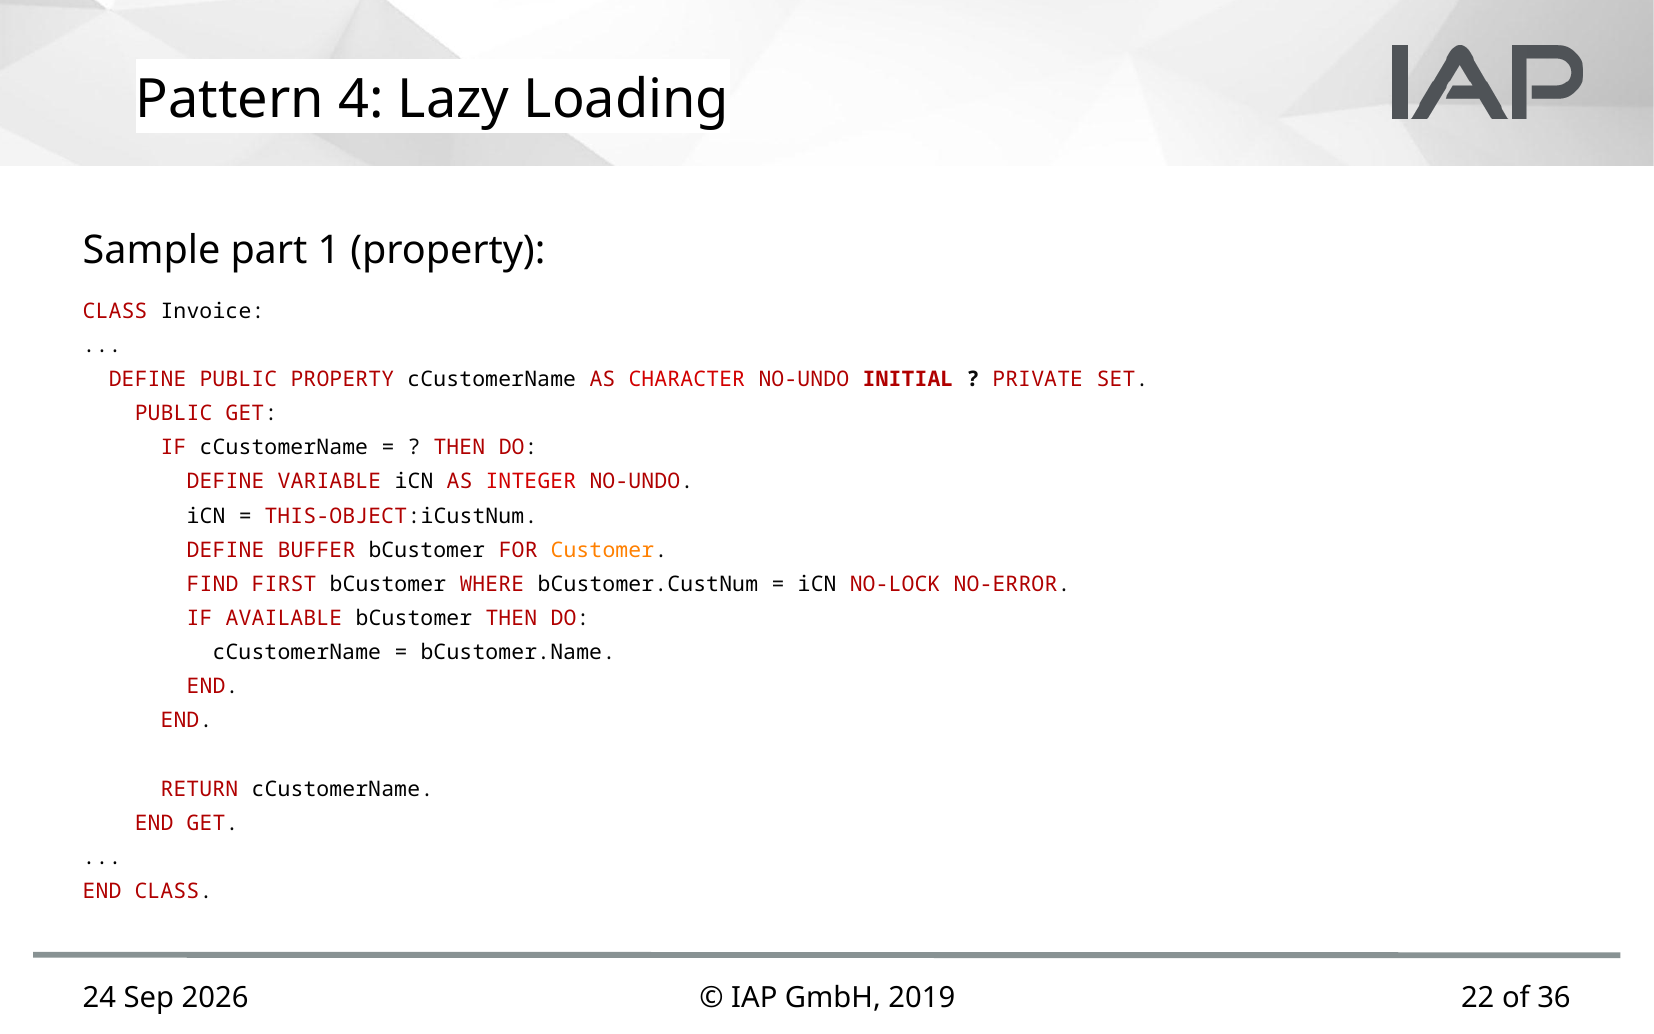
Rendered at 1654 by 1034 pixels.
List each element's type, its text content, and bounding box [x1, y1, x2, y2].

title Pattern 4: Lazy Loading [135, 41, 1264, 152]
list Sample part 1 (property): [82, 221, 1571, 295]
list CLASS Invoice: ... DEFINE PUBLIC PROPERTY cCustomerName AS CHARACTER NO-UNDO INITIAL ? PRIVATE SET. PUBLIC GET: IF cCustomerName = ? THEN DO: DEFINE VARIABLE iCN AS INTEGER NO-UNDO. iCN = THIS-OBJECT:iCustNum. DEFINE BUFFER bCustomer FOR Customer. FIND FIRST bCustomer WHERE bCustomer.CustNum = iCN NO-LOCK NO-ERROR. IF AVAILABLE bCustomer THEN DO: cCustomerName = bCustomer.Name. END. END. RETURN cCustomerName. END GET. ... END CLASS. [82, 295, 1571, 915]
picture [0, 0, 1654, 166]
